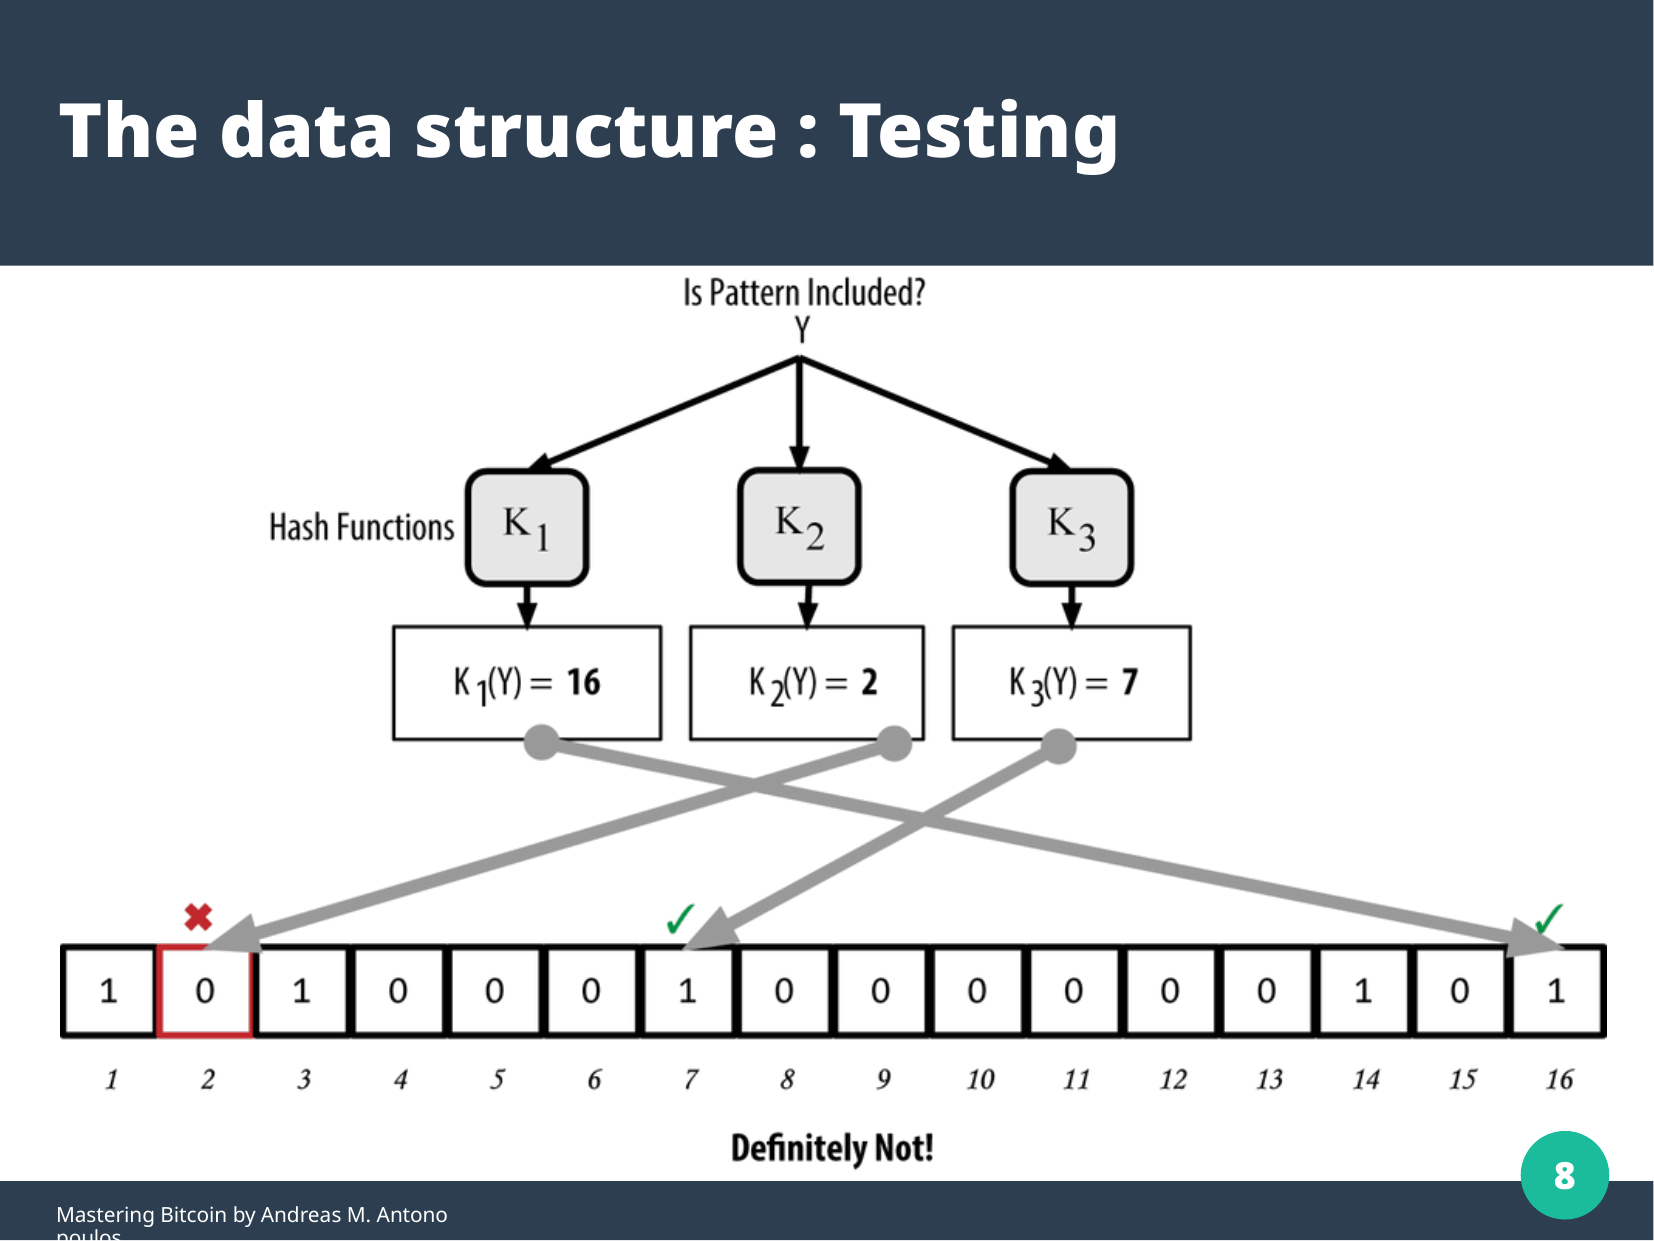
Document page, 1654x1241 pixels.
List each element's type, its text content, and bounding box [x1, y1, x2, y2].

title The data structure : Testing [59, 49, 1595, 207]
text_box Mastering Bitcoin by Andreas M. Antonopoulos [41, 1193, 471, 1235]
picture [60, 272, 1607, 1171]
